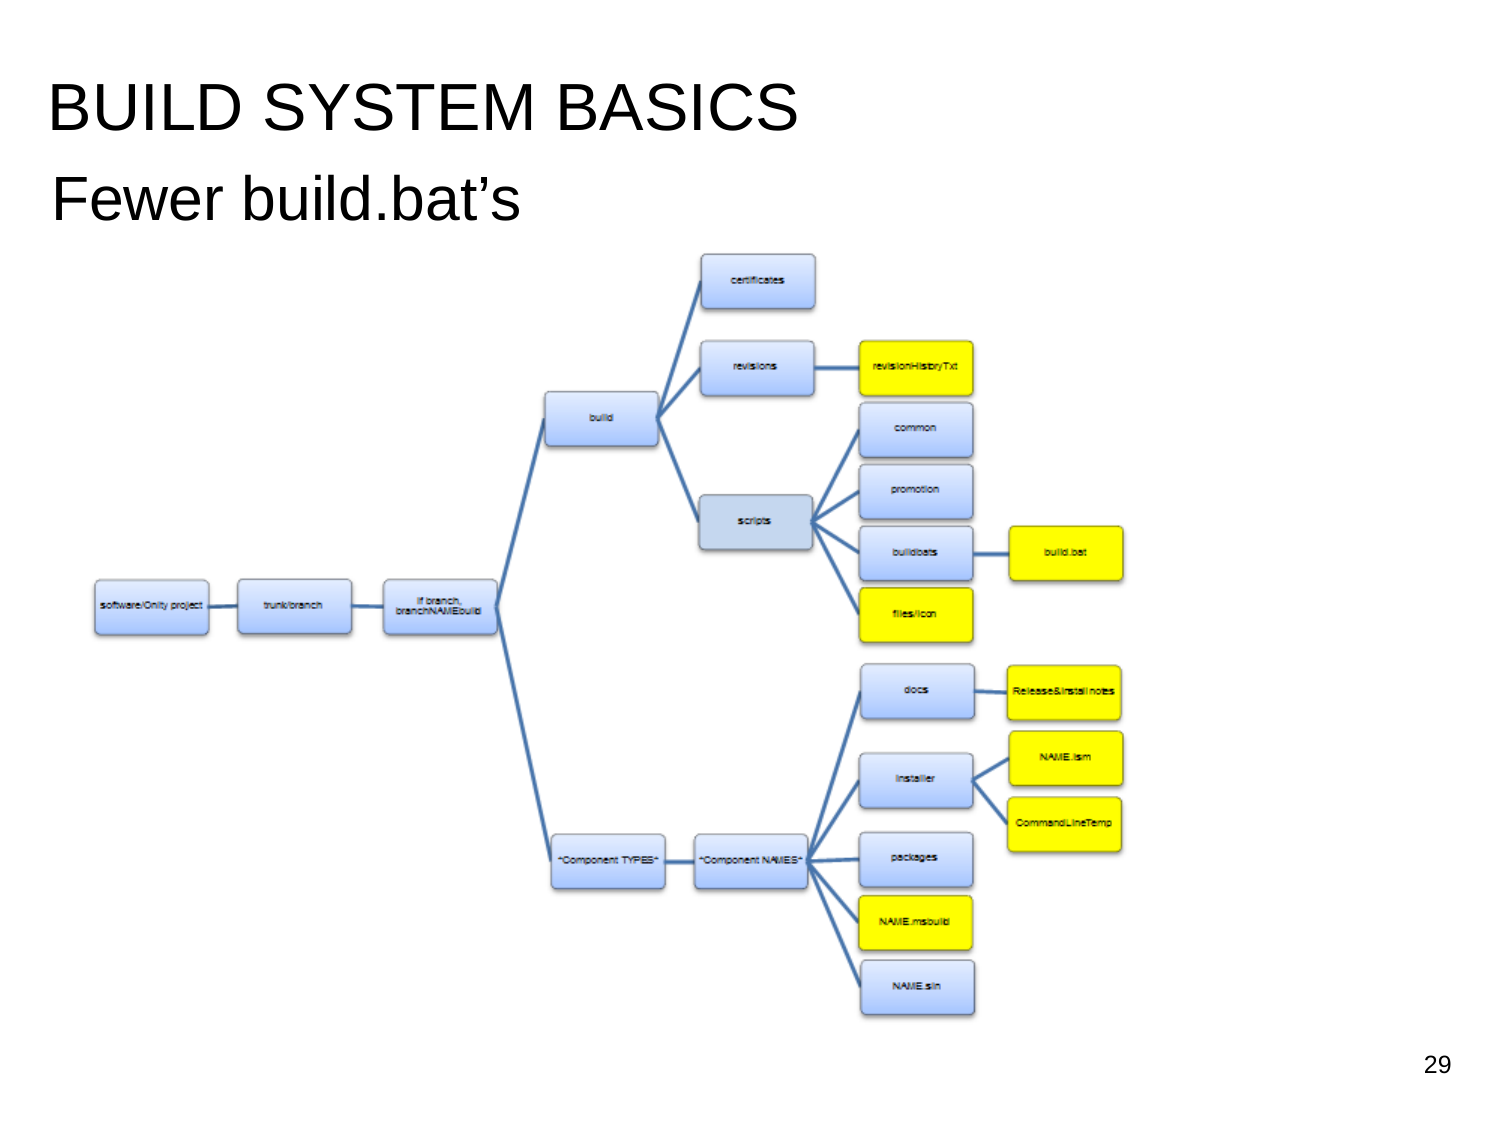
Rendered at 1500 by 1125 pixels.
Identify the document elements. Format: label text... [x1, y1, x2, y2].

title Build system basics [48, 57, 1452, 150]
list Fewer build.bat’s [48, 150, 1452, 241]
slide_number <number> [1325, 1047, 1452, 1080]
picture [87, 248, 1175, 1047]
